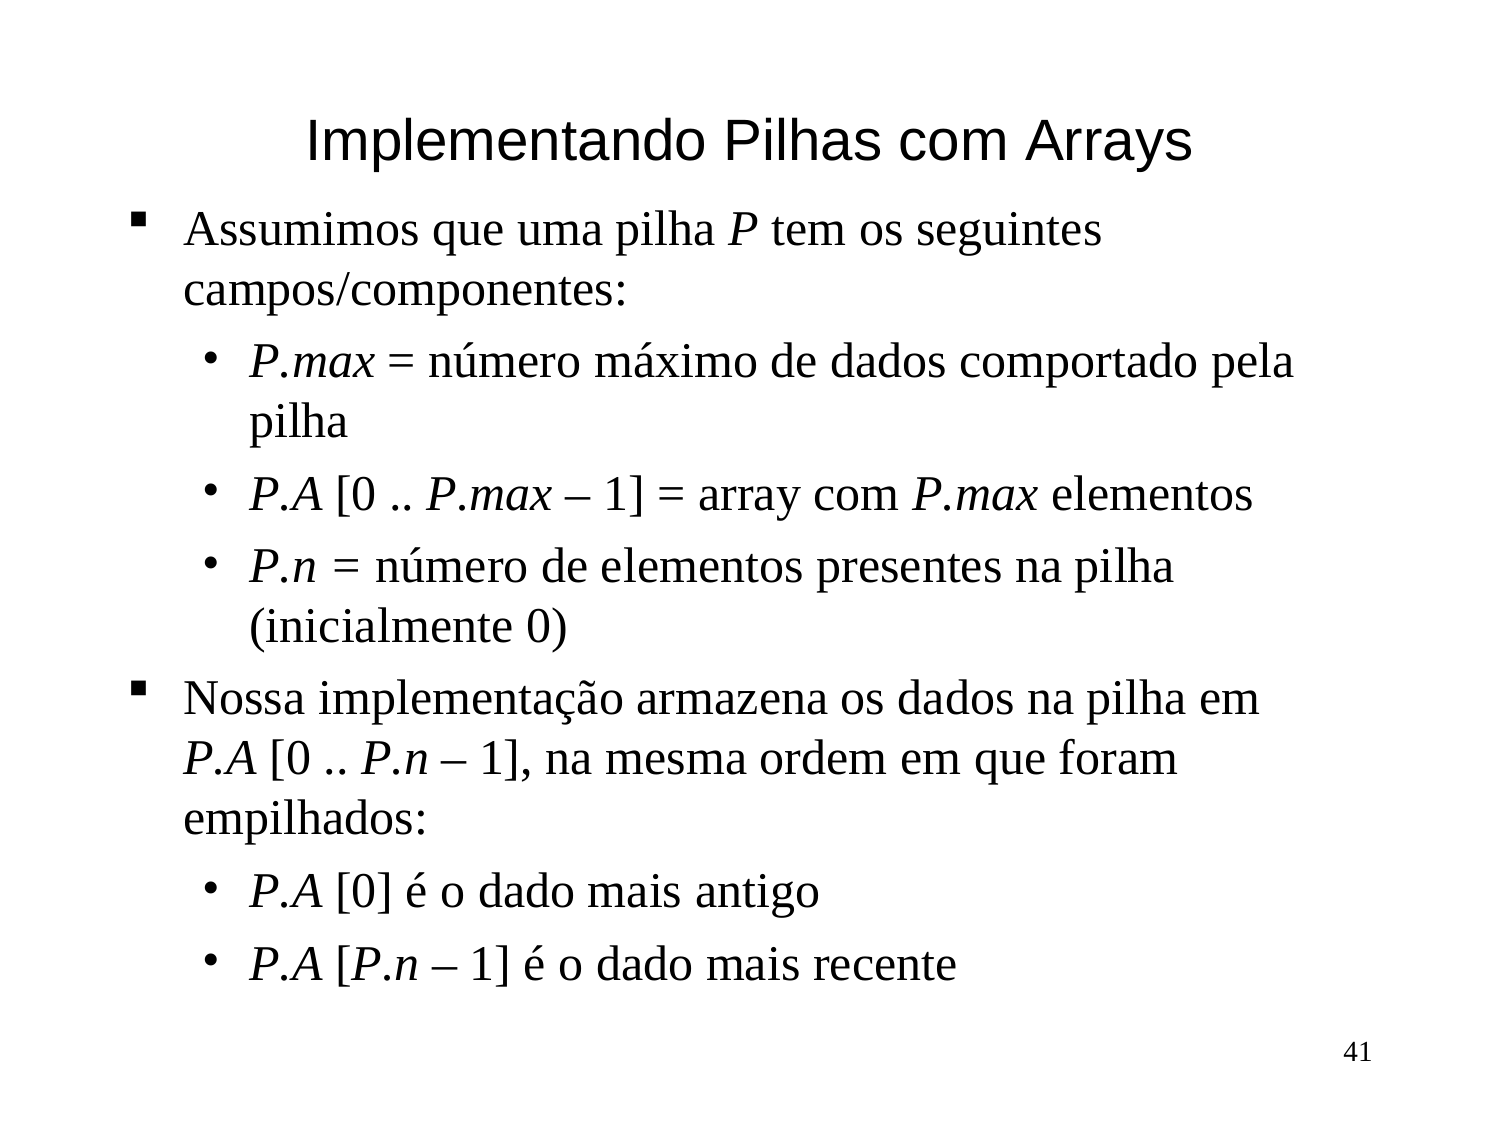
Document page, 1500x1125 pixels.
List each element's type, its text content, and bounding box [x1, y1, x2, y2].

list Assumimos que uma pilha P tem os seguintes campos/componentes: P.max = número máximo de dados comportado pela pilha P.A [0 .. P.max – 1] = array com P.max elementos P.n = número de elementos presentes na pilha (inicialmente 0) Nossa implementação armazena os dados na pilha em P.A [0 .. P.n – 1], na mesma ordem em que foram empilhados: P.A [0] é o dado mais antigo P.A [P.n – 1] é o dado mais recente [112, 187, 1388, 1000]
title Implementando Pilhas com Arrays [112, 99, 1388, 175]
